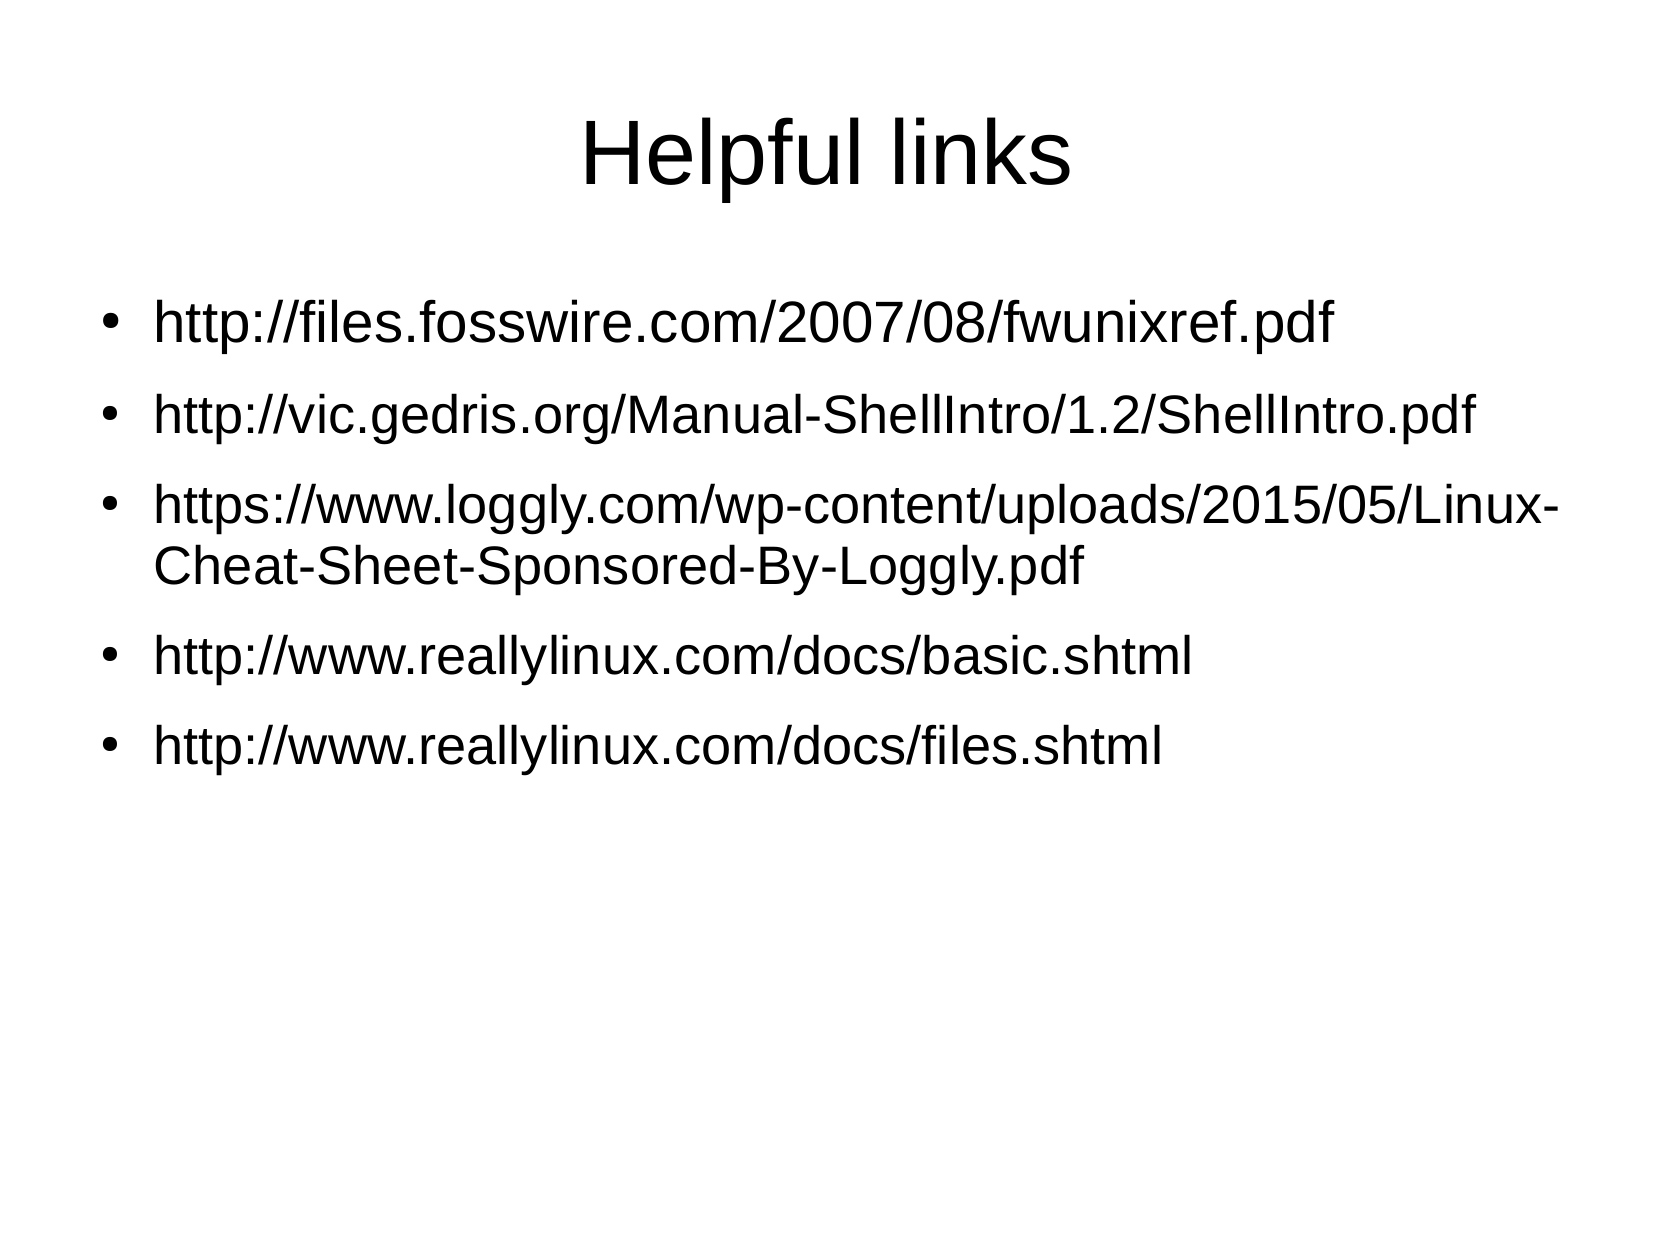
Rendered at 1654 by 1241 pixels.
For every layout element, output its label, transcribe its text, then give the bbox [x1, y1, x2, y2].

title Helpful links [82, 49, 1571, 257]
list http://files.fosswire.com/2007/08/fwunixref.pdf http://vic.gedris.org/Manual-ShellIntro/1.2/ShellIntro.pdf https://www.loggly.com/wp-content/uploads/2015/05/Linux-Cheat-Sheet-Sponsored-By-Loggly.pdf http://www.reallylinux.com/docs/basic.shtml http://www.reallylinux.com/docs/files.shtml [82, 290, 1571, 1010]
